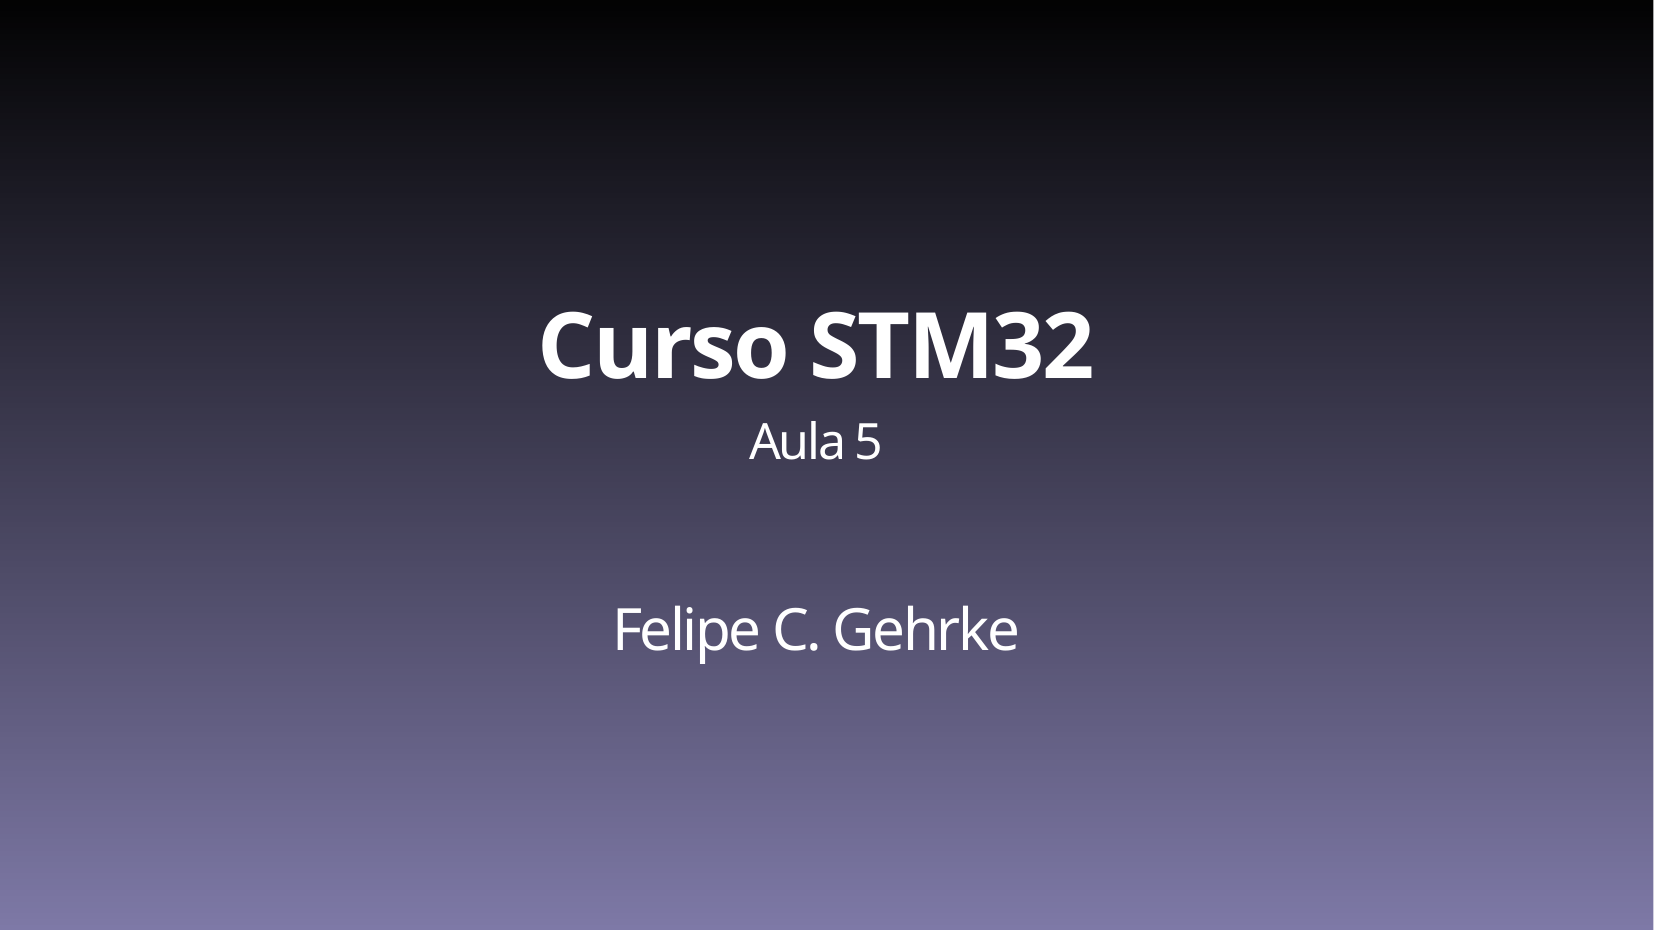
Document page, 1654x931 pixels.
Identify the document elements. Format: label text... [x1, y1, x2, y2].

title Curso STM32 Aula 5 [71, 294, 1561, 461]
title Felipe C. Gehrke [71, 549, 1561, 706]
